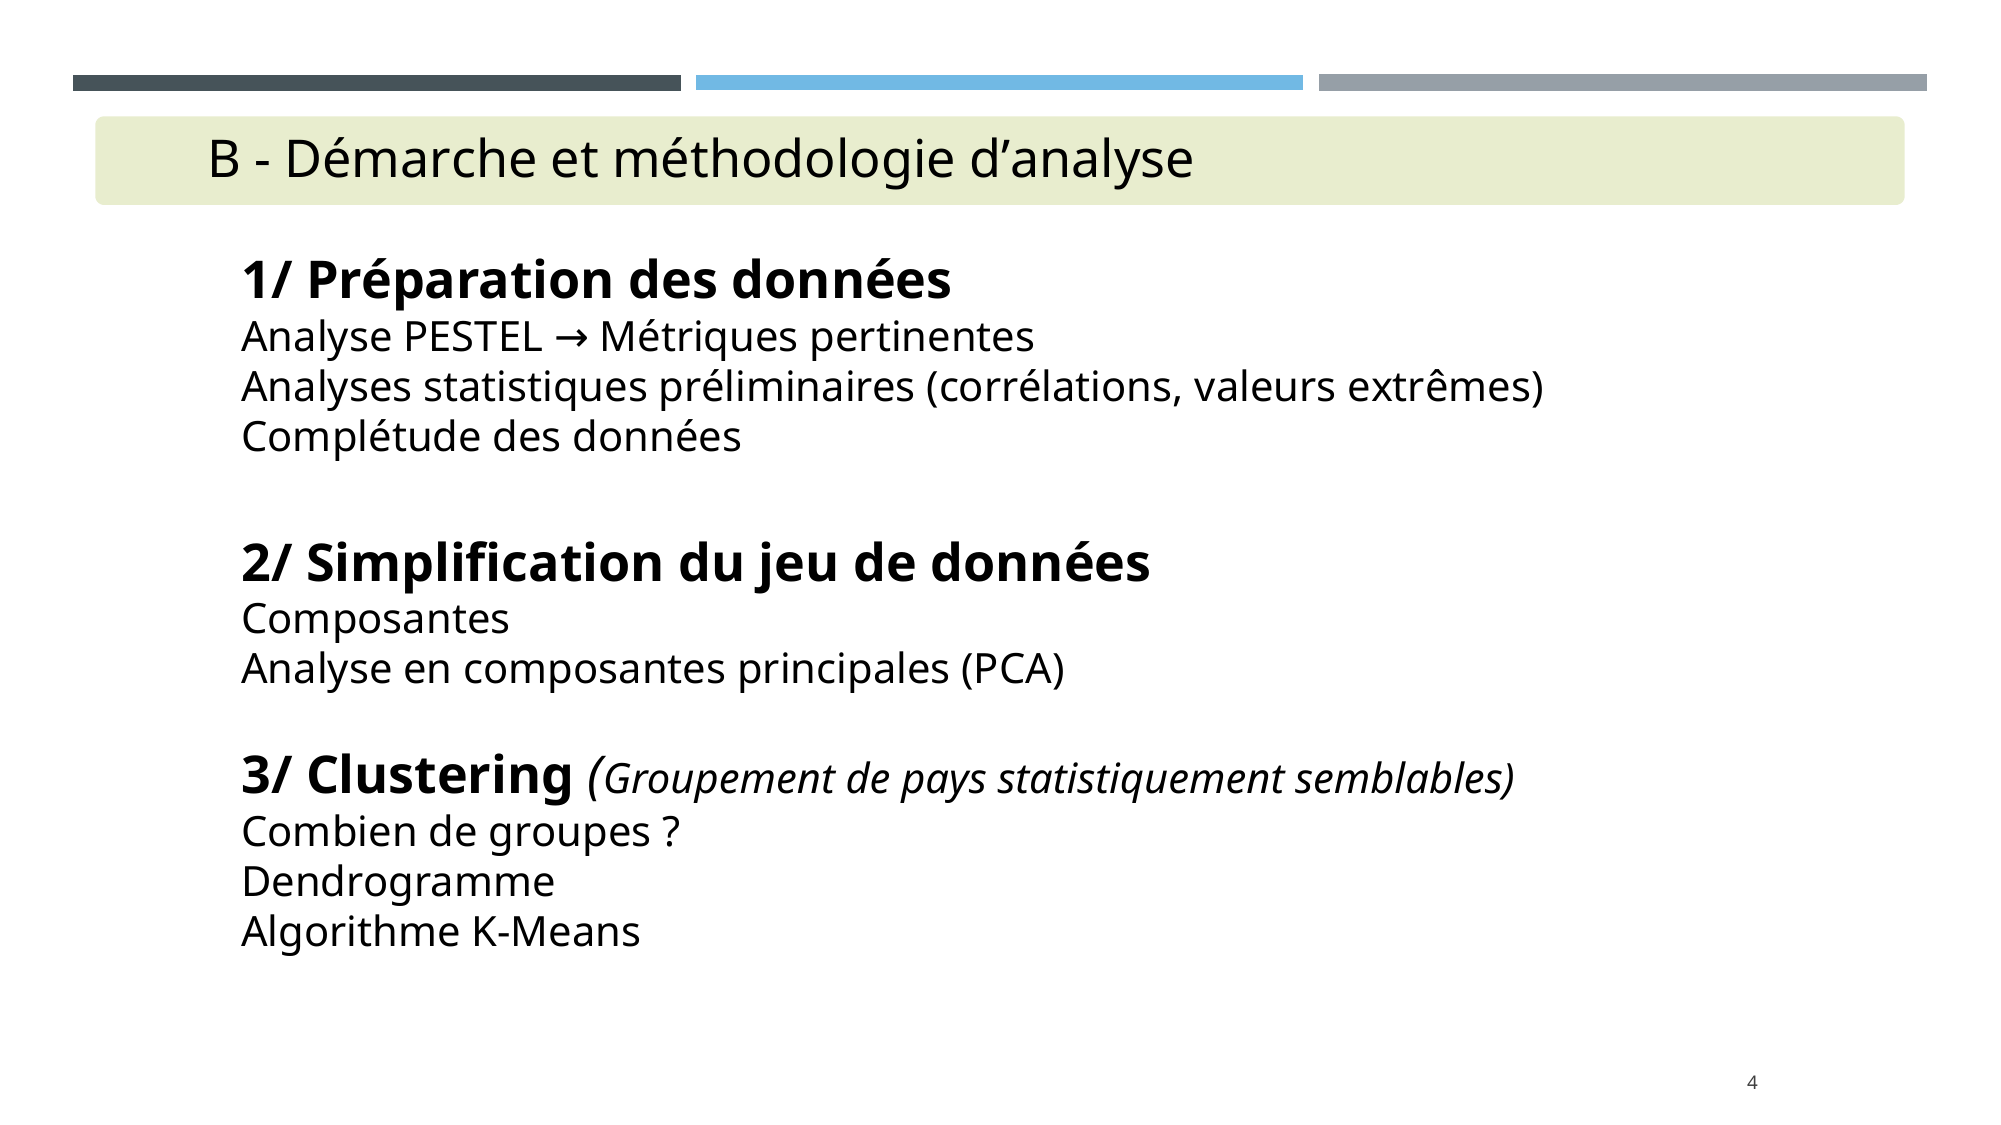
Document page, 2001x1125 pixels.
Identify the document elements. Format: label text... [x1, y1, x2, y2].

text_box [95, 116, 197, 205]
text_box 1/ Préparation des données Analyse PESTEL → Métriques pertinentes Analyses statistiques préliminaires (corrélations, valeurs extrêmes) Complétude des données 2/ Simplification du jeu de données Composantes Analyse en composantes principales (PCA) 3/ Clustering (Groupement de pays statistiquement semblables) Combien de groupes ? Dendrogramme Algorithme K-Means [226, 239, 1877, 1070]
text_box B - Démarche et méthodologie d’analyse [197, 116, 1905, 205]
text_box [1732, 1053, 1905, 1114]
